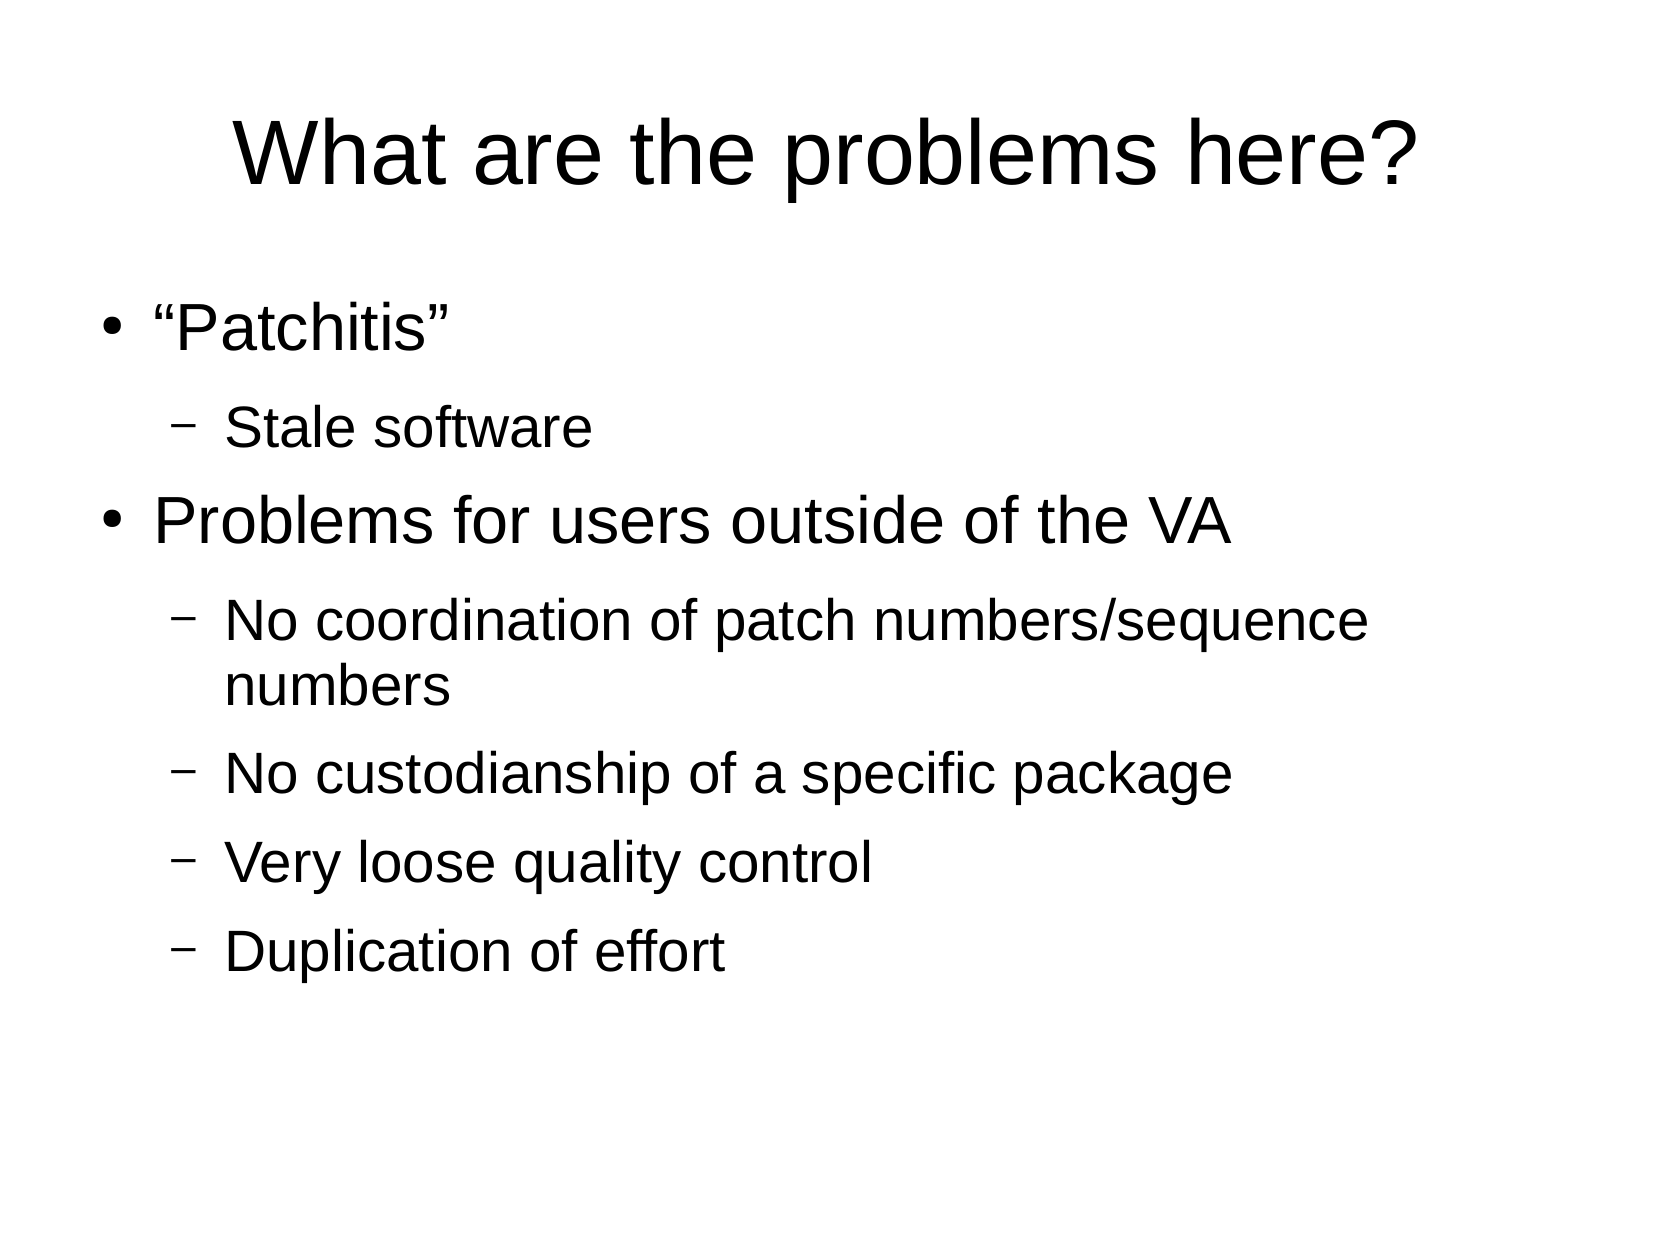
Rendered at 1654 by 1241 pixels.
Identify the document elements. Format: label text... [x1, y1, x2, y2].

title What are the problems here? [82, 49, 1571, 257]
list “Patchitis” Stale software Problems for users outside of the VA No coordination of patch numbers/sequence numbers No custodianship of a specific package Very loose quality control Duplication of effort [82, 290, 1571, 1010]
